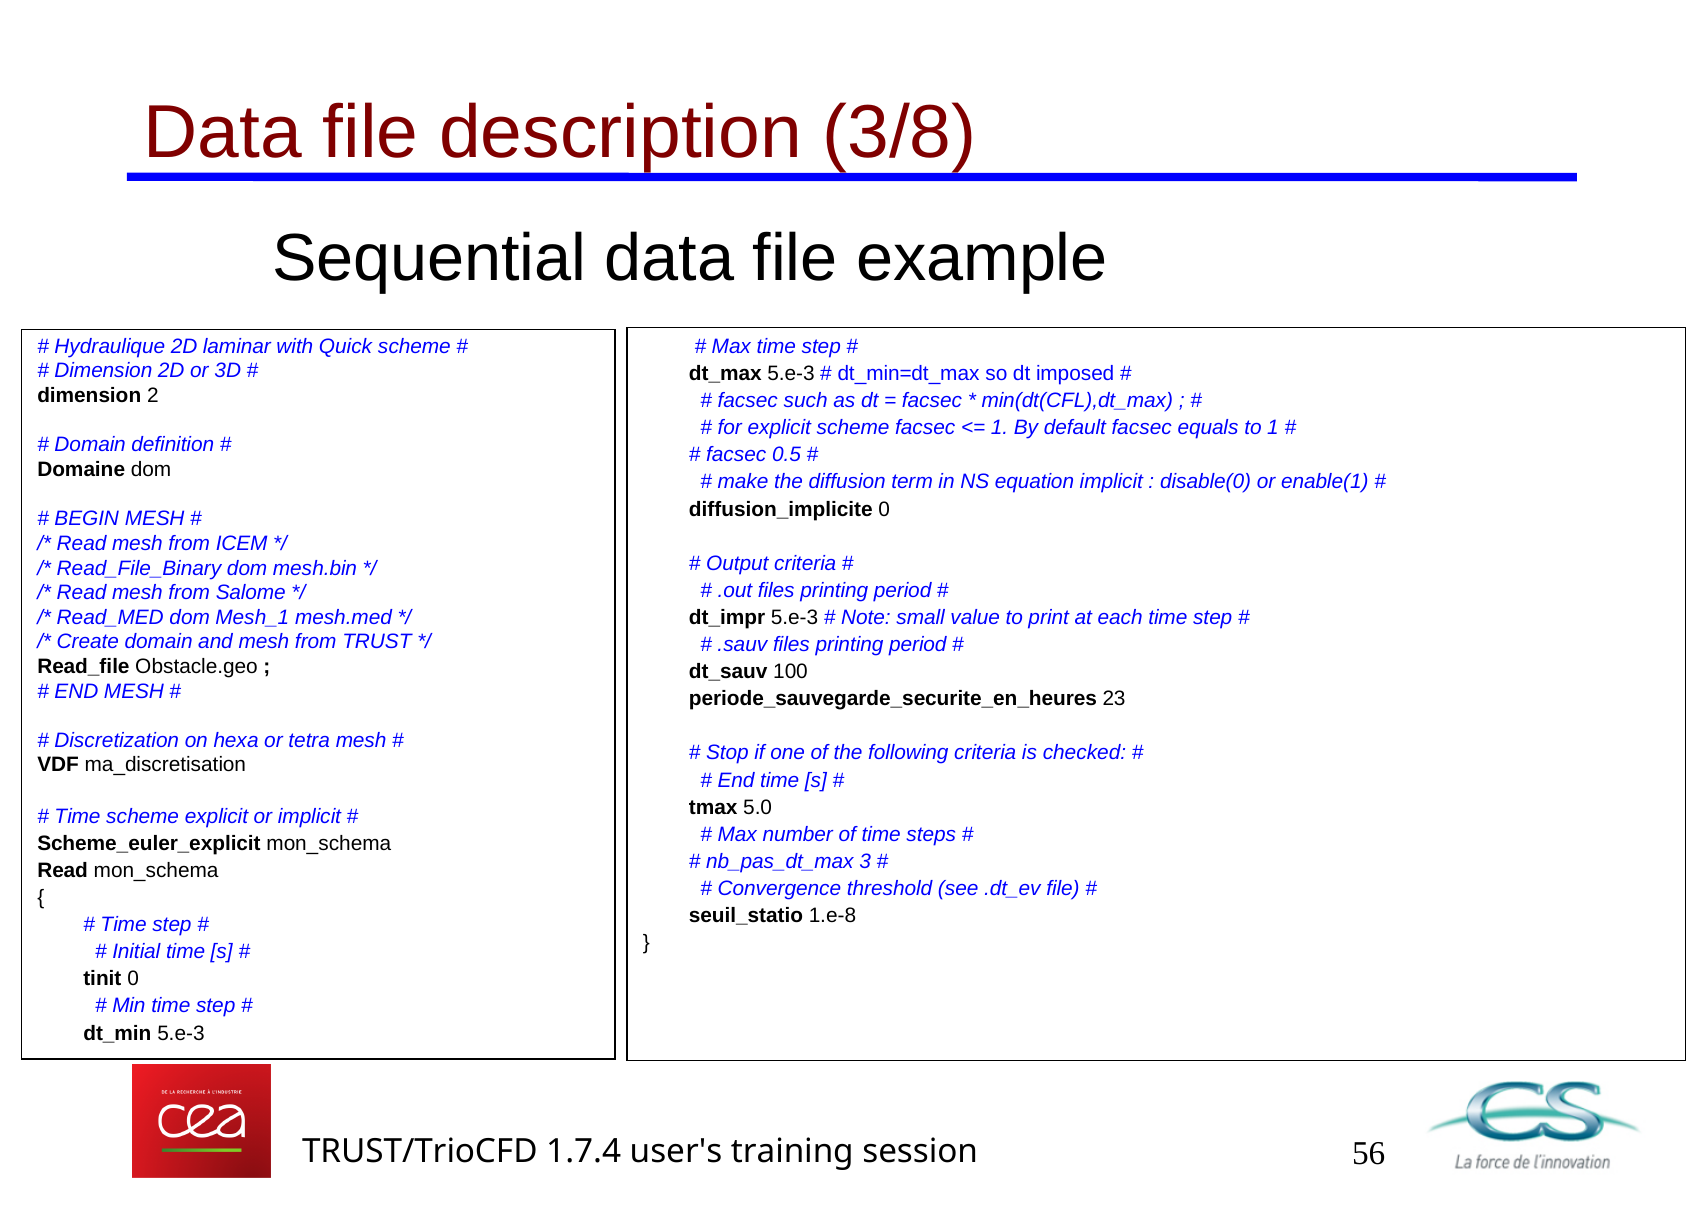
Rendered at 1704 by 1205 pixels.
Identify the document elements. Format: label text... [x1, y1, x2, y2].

text_box # Max time step # dt_max 5.e-3 # dt_min=dt_max so dt imposed # # facsec such as dt = facsec * min(dt(CFL),dt_max) ; # # for explicit scheme facsec <= 1. By default facsec equals to 1 # # facsec 0.5 # # make the diffusion term in NS equation implicit : disable(0) or enable(1) # diffusion_implicite 0 # Output criteria # # .out files printing period # dt_impr 5.e-3 # Note: small value to print at each time step # # .sauv files printing period # dt_sauv 100 periode_sauvegarde_securite_en_heures 23 # Stop if one of the following criteria is checked: # # End time [s] # tmax 5.0 # Max number of time steps # # nb_pas_dt_max 3 # # Convergence threshold (see .dt_ev file) # seuil_statio 1.e-8 } [627, 327, 1686, 1061]
picture [132, 1064, 271, 1178]
text_box # Hydraulique 2D laminar with Quick scheme # # Dimension 2D or 3D # dimension 2 # Domain definition # Domaine dom # BEGIN MESH # /* Read mesh from ICEM */ /* Read_File_Binary dom mesh.bin */ /* Read mesh from Salome */ /* Read_MED dom Mesh_1 mesh.med */ /* Create domain and mesh from TRUST */ Read_file Obstacle.geo ; # END MESH # # Discretization on hexa or tetra mesh # VDF ma_discretisation # Time scheme explicit or implicit # Scheme_euler_explicit mon_schema Read mon_schema { # Time step # # Initial time [s] # tinit 0 # Min time step # dt_min 5.e-3 [21, 329, 616, 1059]
subtitle Sequential data file example [215, 177, 1169, 330]
picture [1423, 1072, 1648, 1179]
title Data file description (3/8) [127, 39, 1576, 215]
